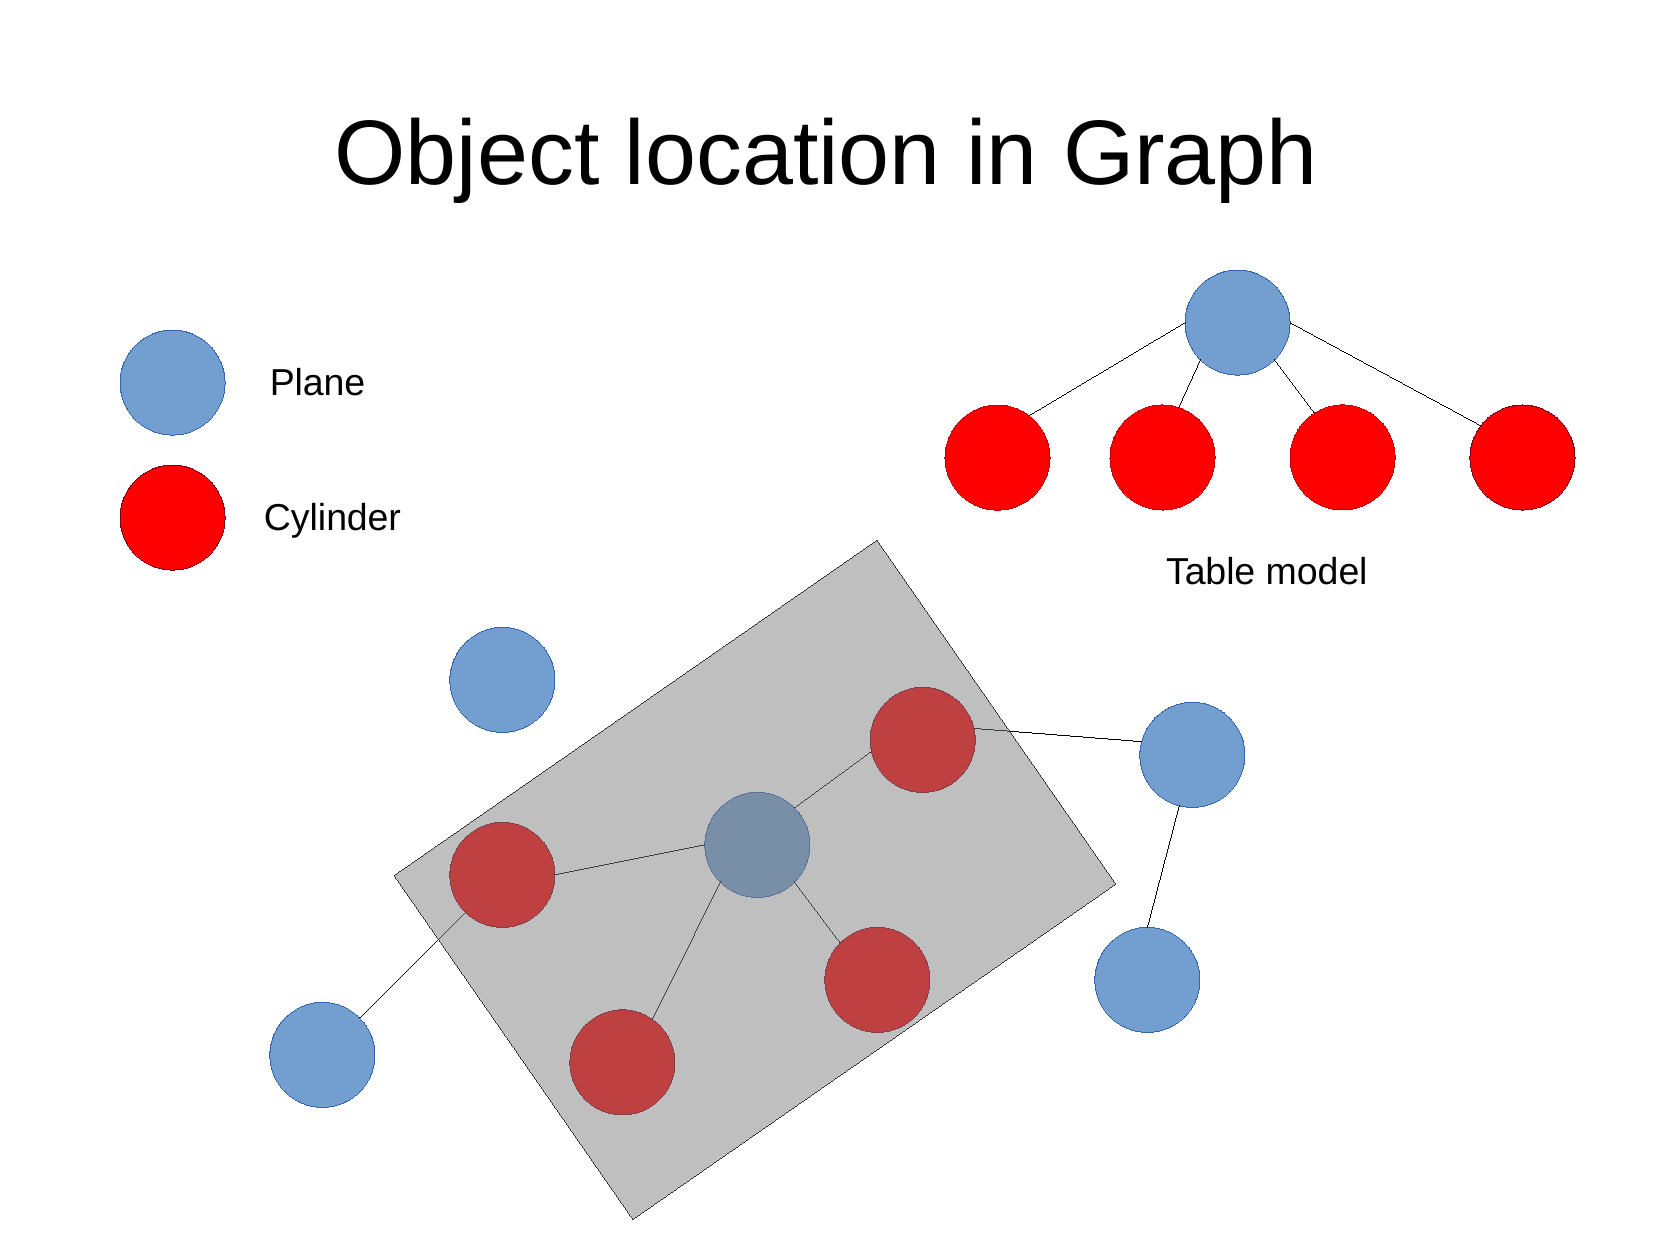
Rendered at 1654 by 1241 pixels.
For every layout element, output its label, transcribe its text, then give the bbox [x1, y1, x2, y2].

text_box [1109, 404, 1216, 511]
text_box [1290, 404, 1396, 510]
text_box [269, 1002, 375, 1108]
text_box [944, 405, 1051, 511]
title Object location in Graph [82, 49, 1571, 257]
text_box [120, 330, 226, 436]
text_box Table model [1151, 543, 1467, 601]
text_box [120, 465, 226, 571]
text_box [394, 540, 1116, 1220]
text_box [1185, 270, 1291, 376]
text_box [1139, 702, 1245, 808]
text_box [1469, 404, 1576, 511]
text_box [1094, 927, 1200, 1033]
text_box Cylinder [249, 489, 445, 546]
text_box [449, 627, 555, 733]
text_box Plane [255, 354, 496, 426]
